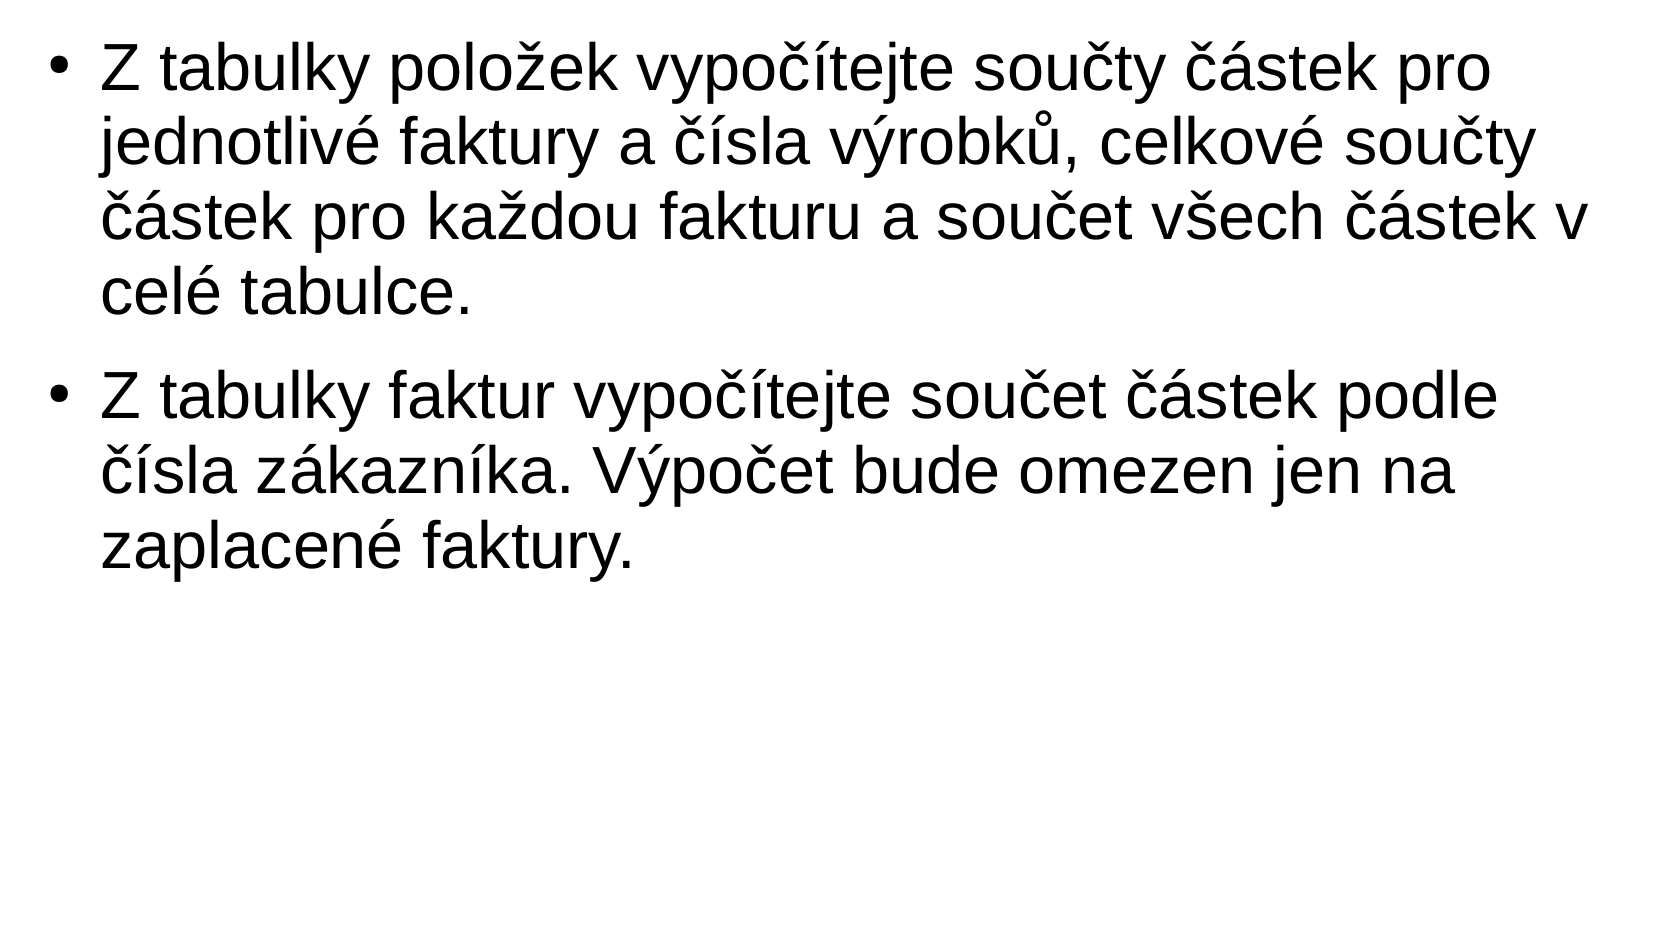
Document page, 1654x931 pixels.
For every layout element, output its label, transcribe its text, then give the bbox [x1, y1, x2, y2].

list Z tabulky položek vypočítejte součty částek pro jednotlivé faktury a čísla výrobků, celkové součty částek pro každou fakturu a součet všech částek v celé tabulce. Z tabulky faktur vypočítejte součet částek podle čísla zákazníka. Výpočet bude omezen jen na zaplacené faktury. [29, 29, 1625, 916]
